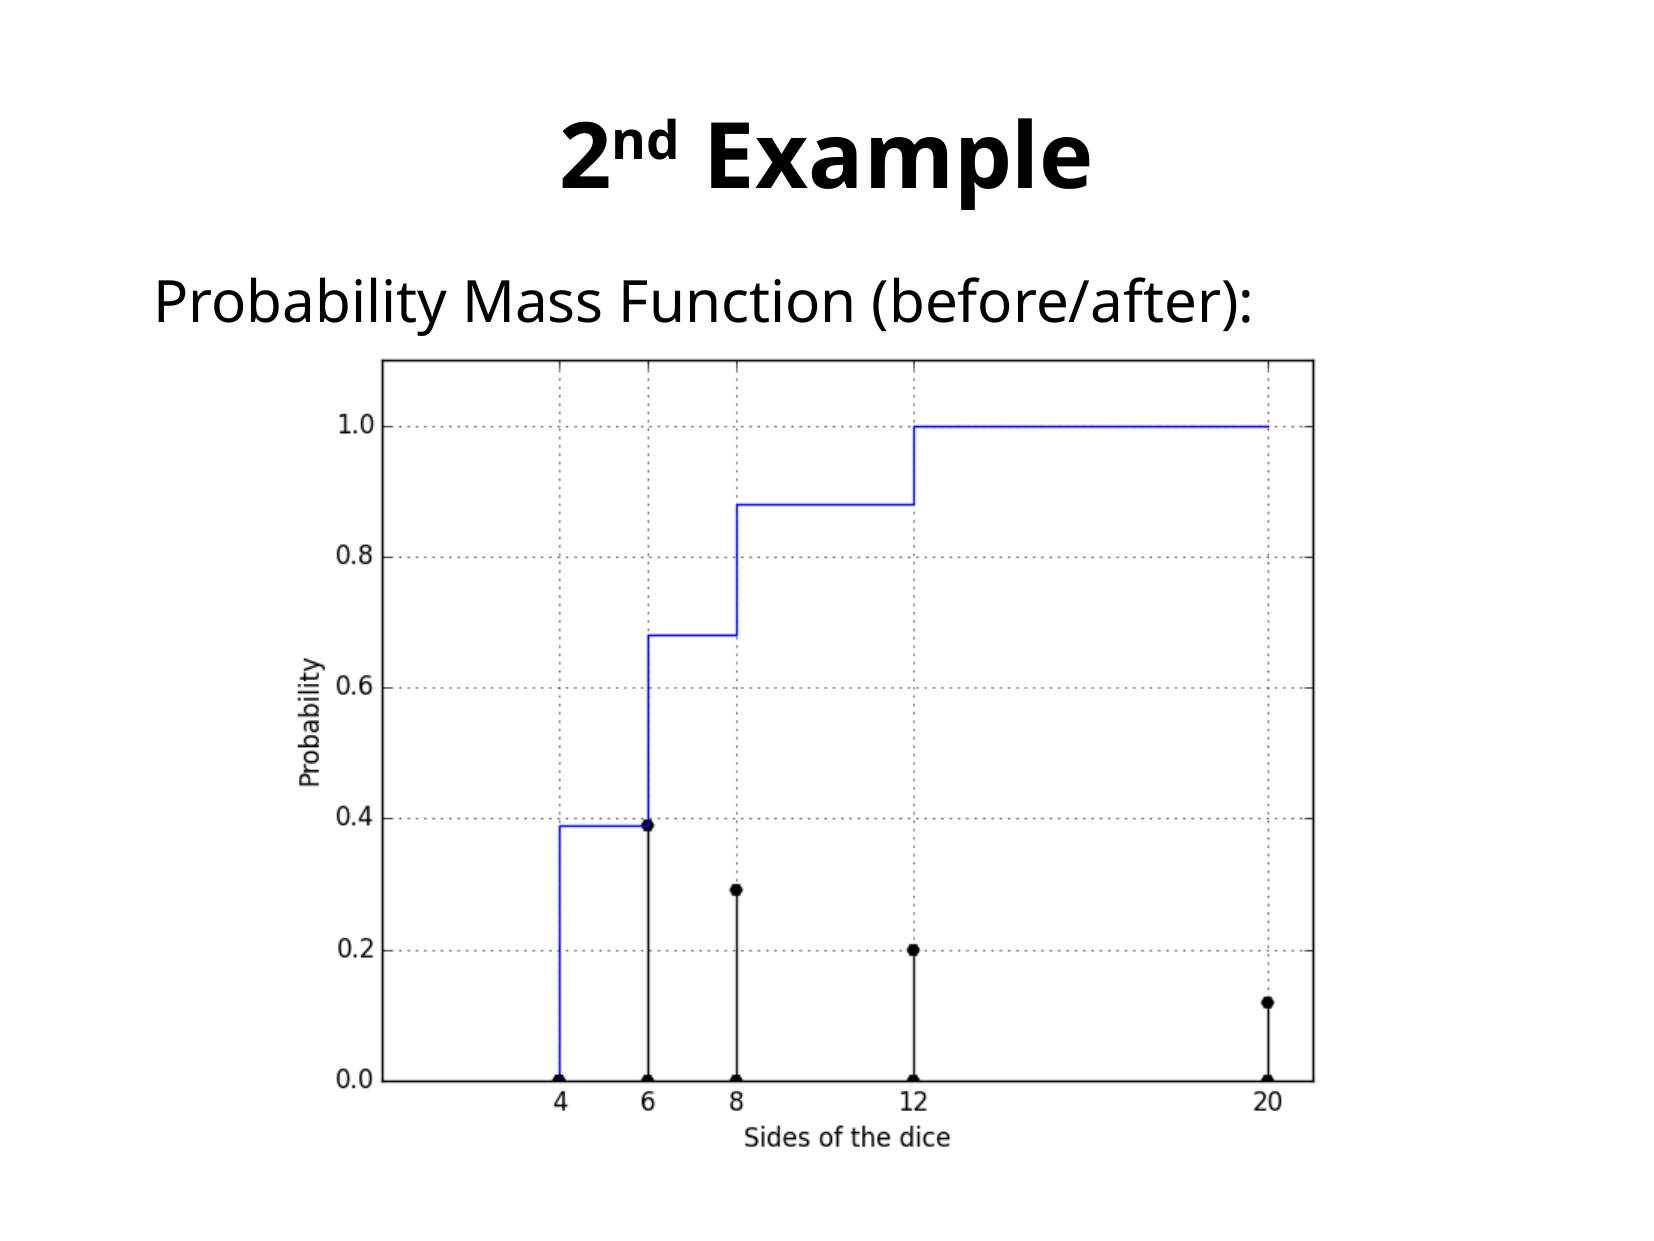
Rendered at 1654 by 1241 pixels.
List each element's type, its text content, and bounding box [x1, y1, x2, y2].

picture [232, 1096, 1433, 1171]
list Probability Mass Function (before/after): [82, 260, 1571, 1096]
title 2nd Example [82, 49, 1571, 257]
